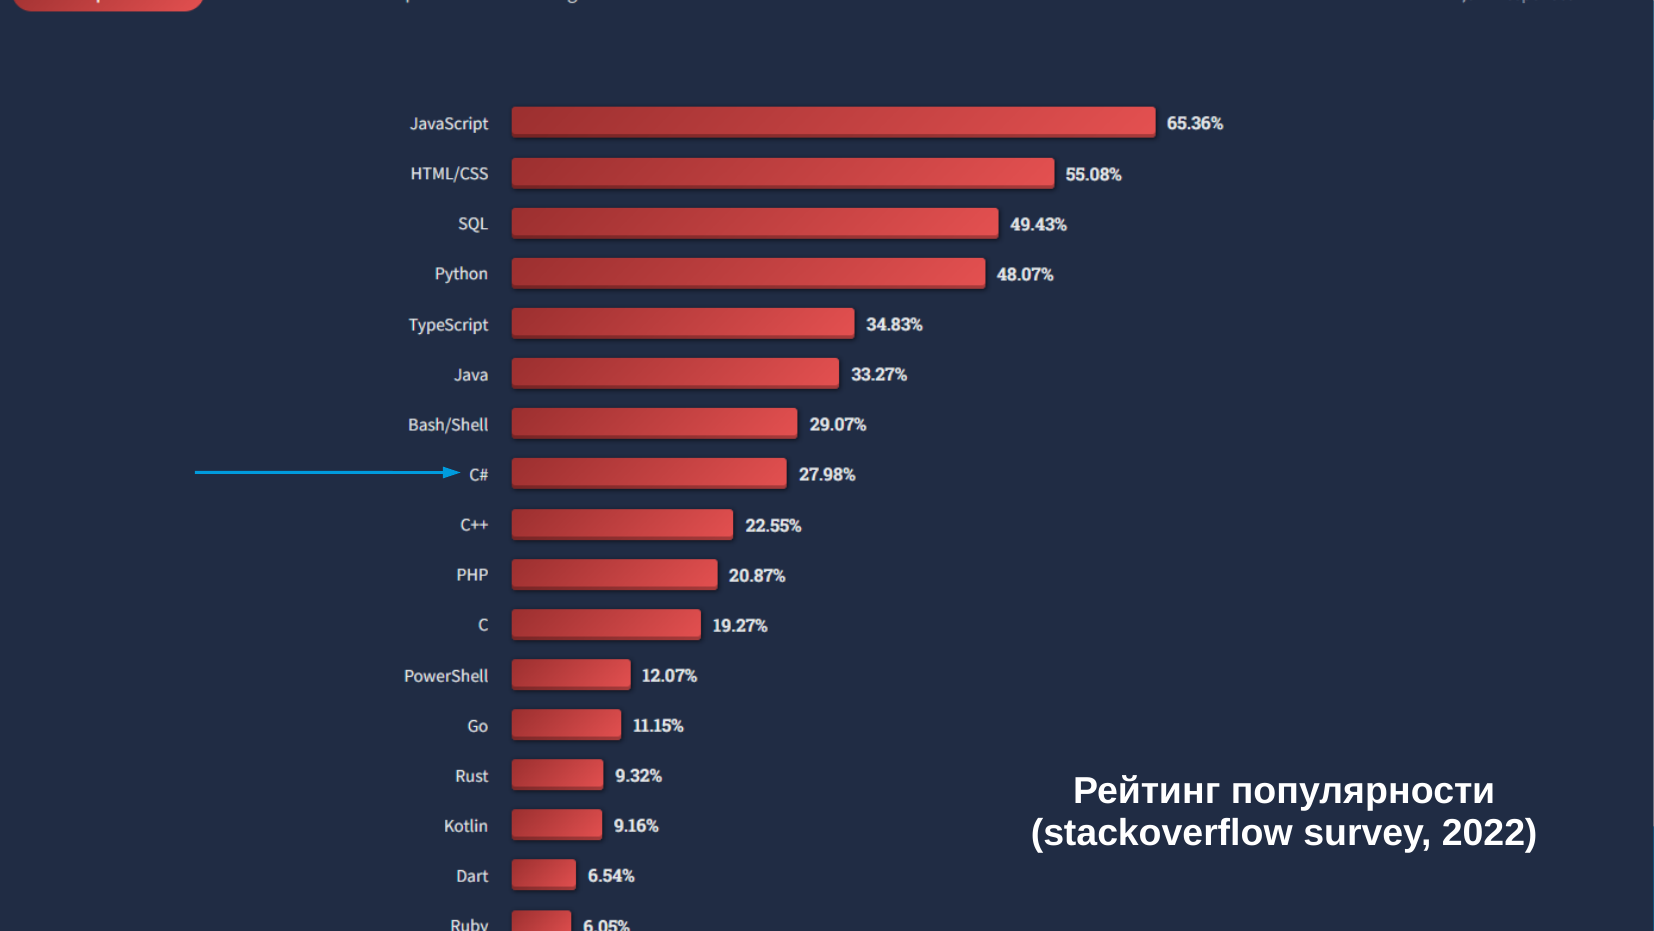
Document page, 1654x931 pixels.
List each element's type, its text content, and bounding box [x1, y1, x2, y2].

picture [0, 0, 1654, 931]
text_box Рейтинг популярности (stackoverflow survey, 2022) [974, 761, 1595, 903]
